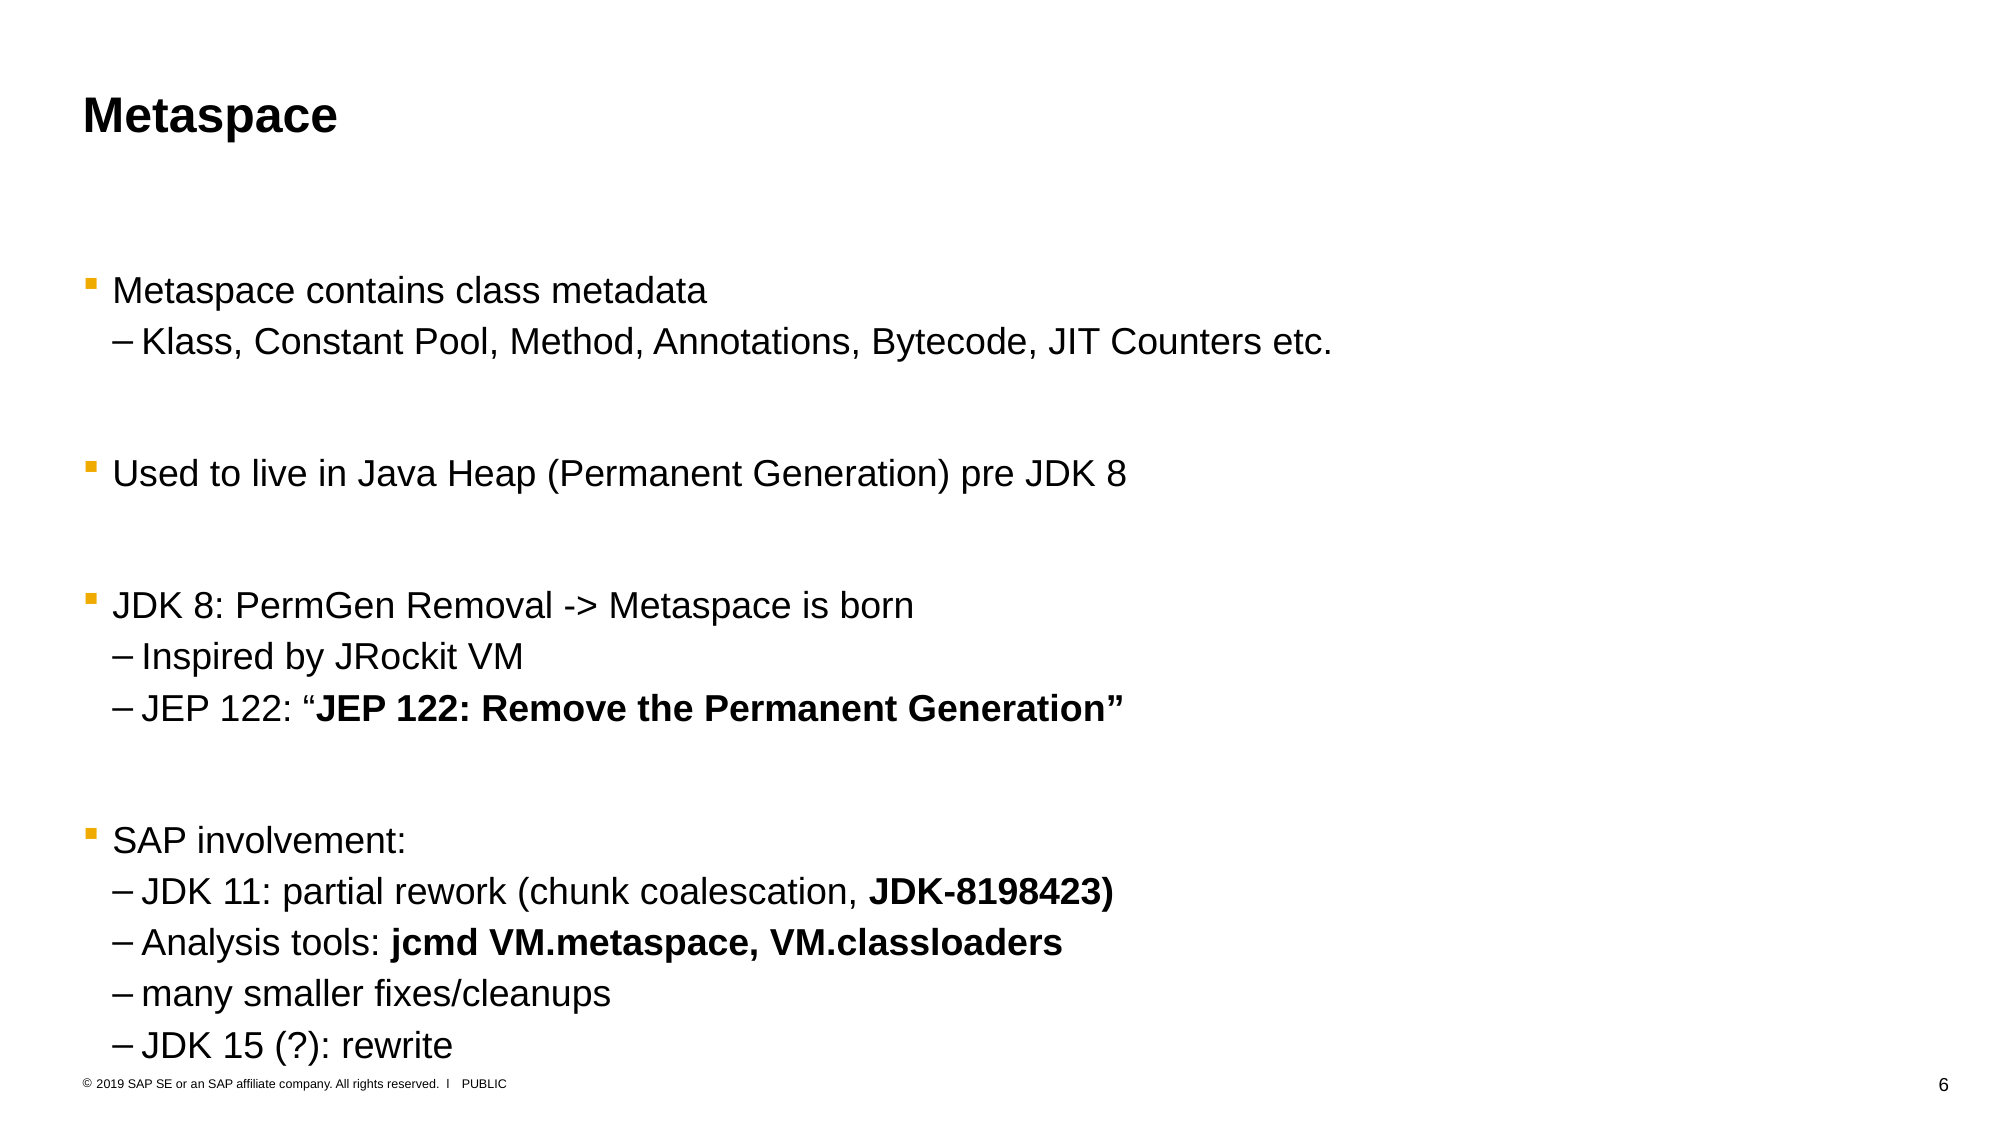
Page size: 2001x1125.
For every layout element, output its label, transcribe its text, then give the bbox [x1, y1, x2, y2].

title Metaspace [82, 82, 1918, 144]
list Metaspace contains class metadata Klass, Constant Pool, Method, Annotations, Bytecode, JIT Counters etc. Used to live in Java Heap (Permanent Generation) pre JDK 8 JDK 8: PermGen Removal -> Metaspace is born Inspired by JRockit VM JEP 122: “JEP 122: Remove the Permanent Generation” SAP involvement: JDK 11: partial rework (chunk coalescation, JDK-8198423) Analysis tools: jcmd VM.metaspace, VM.classloaders many smaller fixes/cleanups JDK 15 (?): rewrite [82, 265, 1918, 1040]
